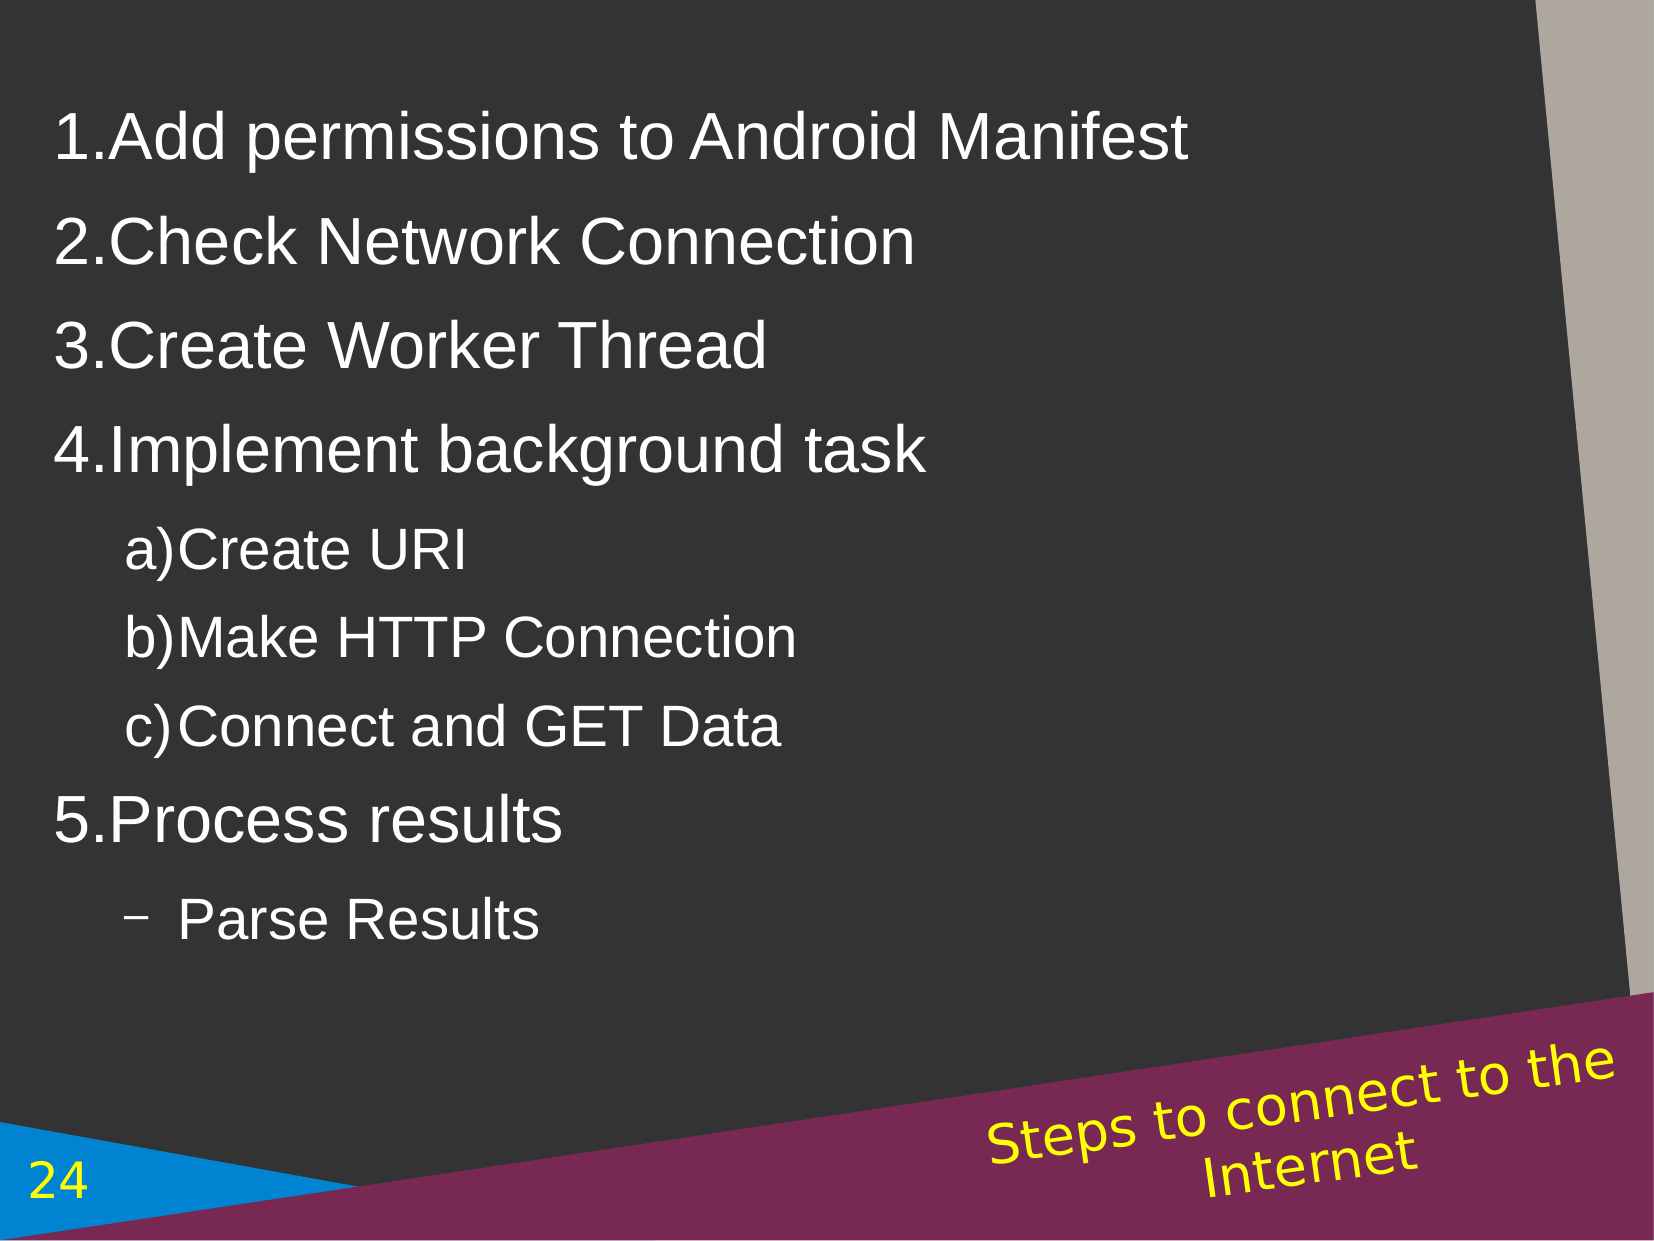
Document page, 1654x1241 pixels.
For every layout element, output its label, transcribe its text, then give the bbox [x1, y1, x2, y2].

list Add permissions to Android Manifest Check Network Connection Create Worker Thread Implement background task Create URI Make HTTP Connection Connect and GET Data Process results Parse Results [35, 59, 1524, 993]
title Steps to connect to the Internet [956, 995, 1654, 1241]
